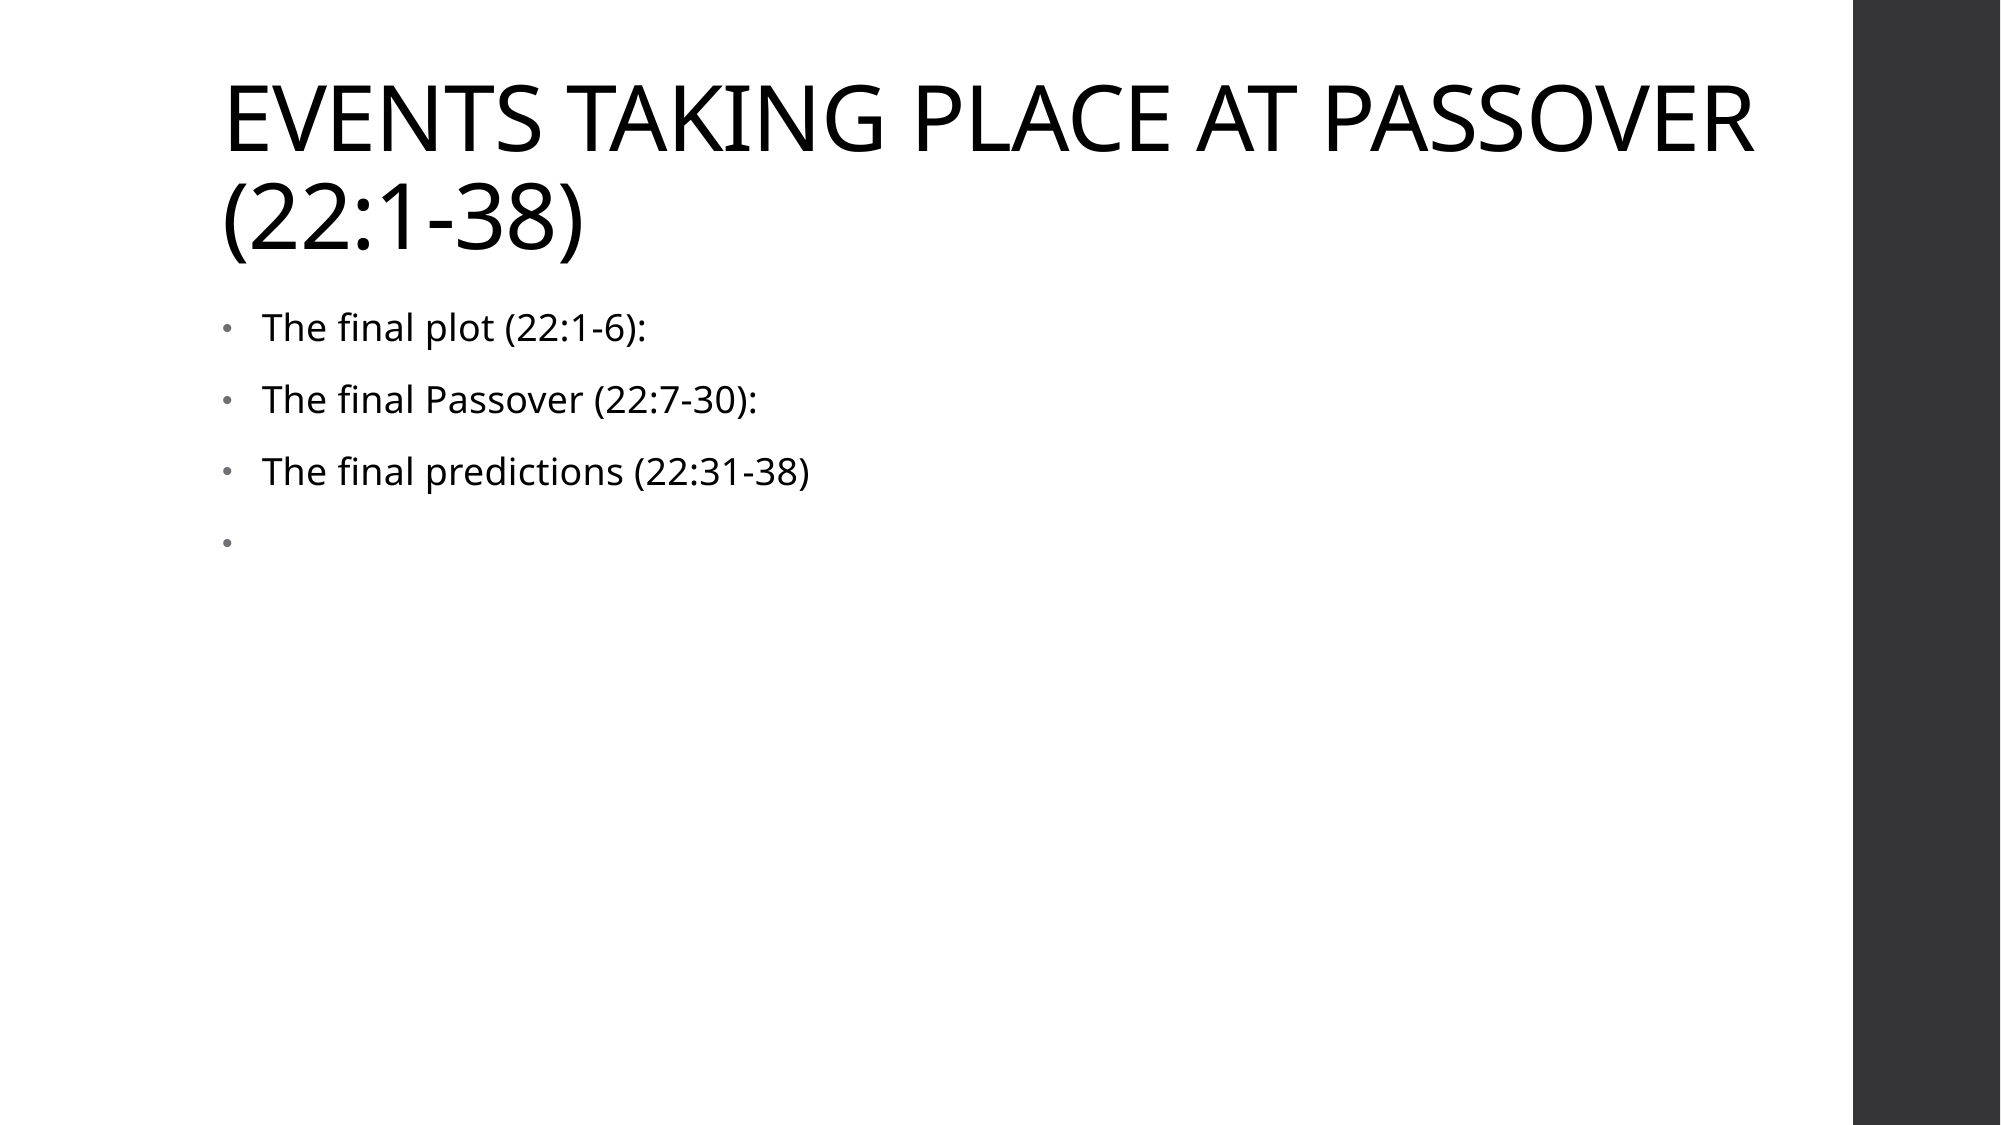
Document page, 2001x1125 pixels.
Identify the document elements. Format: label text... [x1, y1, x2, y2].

title EVENTS TAKING PLACE AT PASSOVER (22:1-38) [206, 60, 1797, 278]
list The final plot (22:1-6): The final Passover (22:7-30): The final predictions (22:31-38) [206, 299, 1617, 1014]
